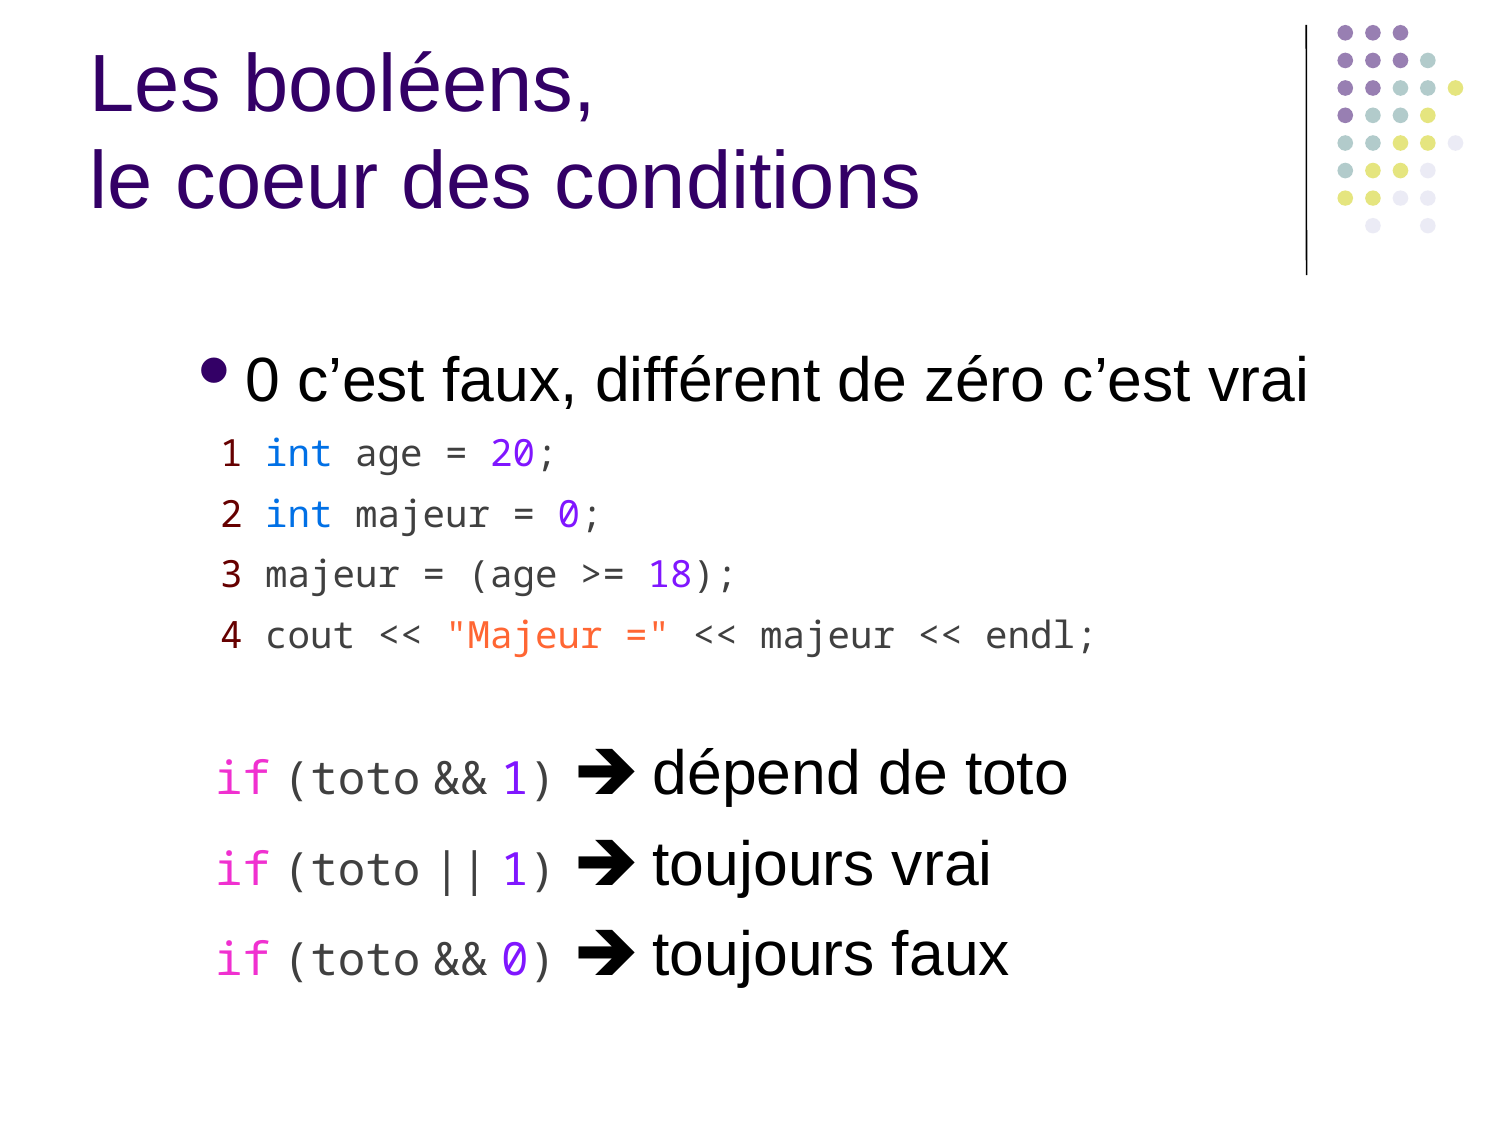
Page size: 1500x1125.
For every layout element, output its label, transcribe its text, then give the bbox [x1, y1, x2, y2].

title Les booléens, le coeur des conditions [74, 20, 1313, 233]
list 0 c’est faux, différent de zéro c’est vrai 1 int age = 20; 2 int majeur = 0; 3 majeur = (age >= 18); 4 cout << "Majeur =" << majeur << endl; if (toto && 1)  dépend de toto if (toto || 1)  toujours vrai if (toto && 0)  toujours faux [183, 331, 1469, 1083]
